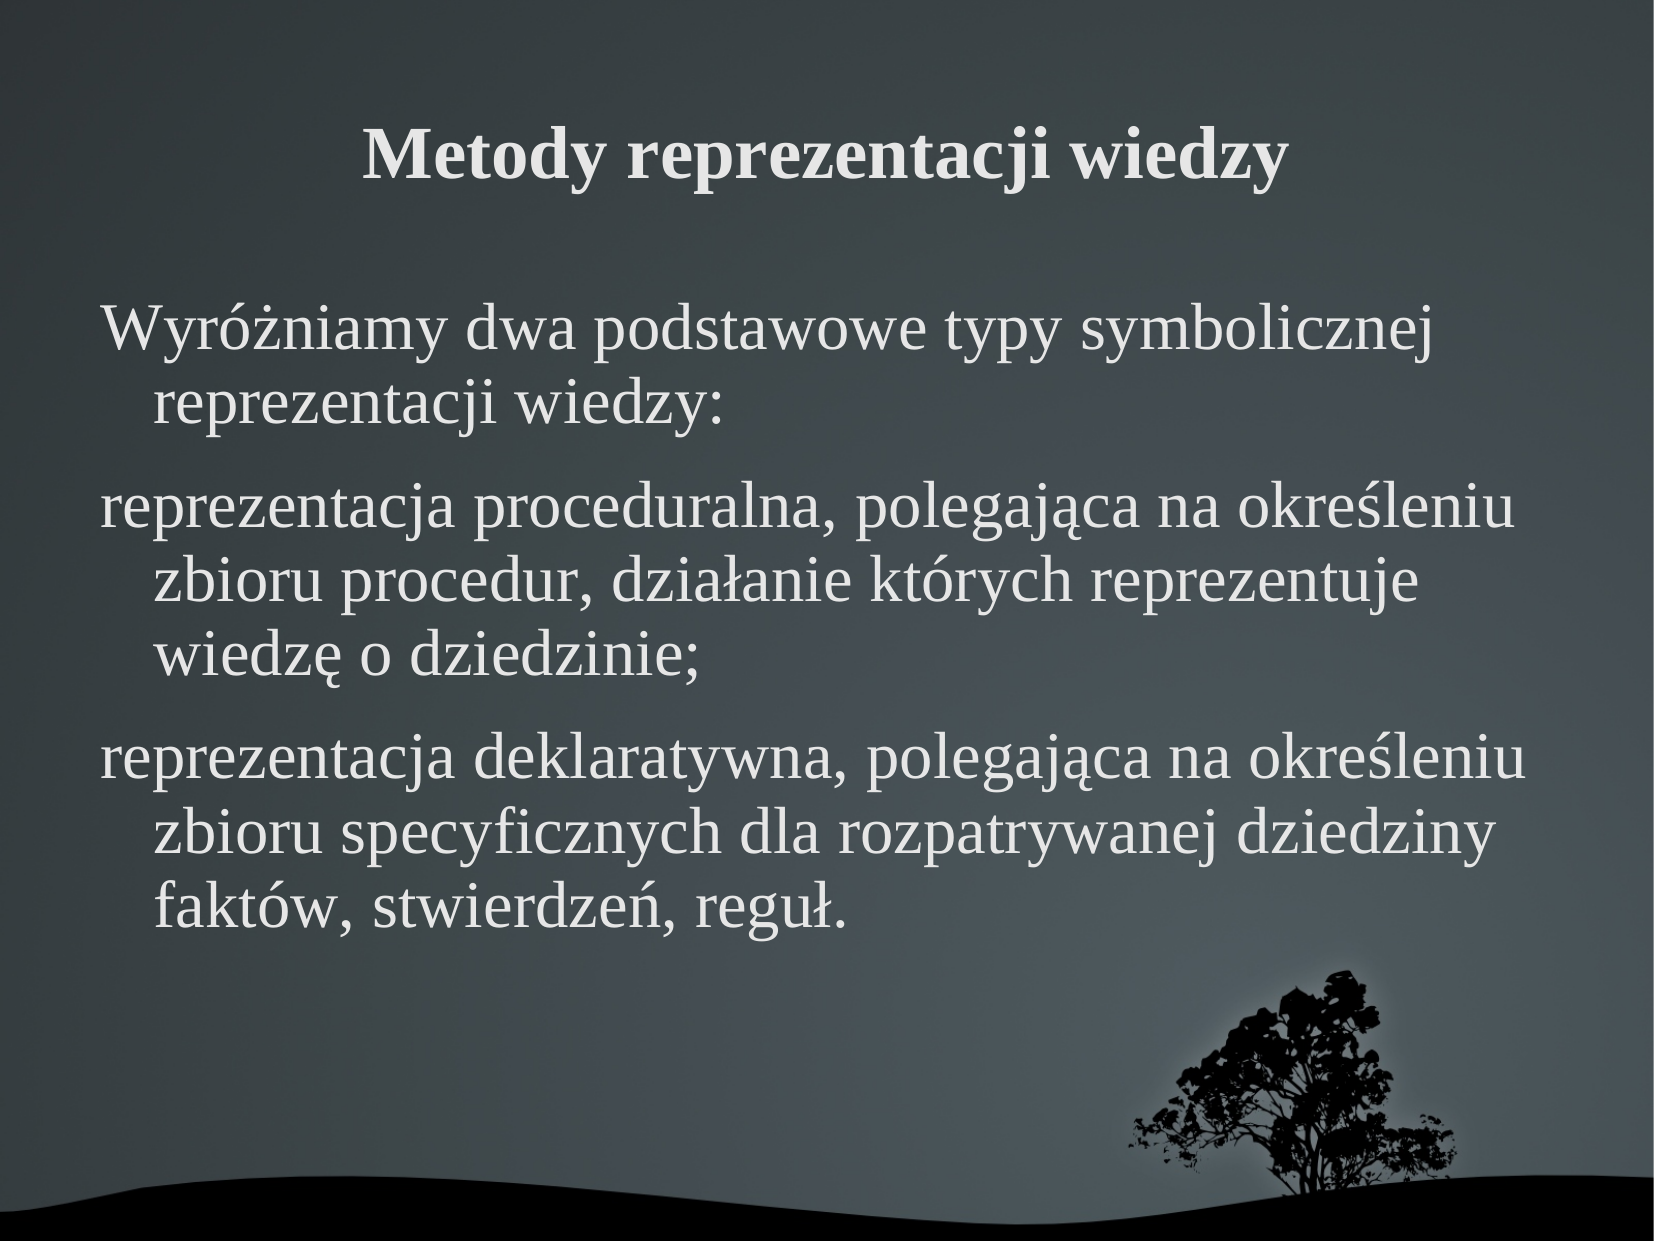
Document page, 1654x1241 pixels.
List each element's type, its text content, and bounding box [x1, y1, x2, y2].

title Metody reprezentacji wiedzy [82, 56, 1571, 250]
picture [0, 0, 1654, 1241]
list Wyróżniamy dwa podstawowe typy symbolicznej reprezentacji wiedzy: reprezentacja proceduralna, polegająca na określeniu zbioru procedur, działanie których reprezentuje wiedzę o dziedzinie; reprezentacja deklaratywna, polegająca na określeniu zbioru specyficznych dla rozpatrywanej dziedziny faktów, stwierdzeń, reguł. [82, 290, 1571, 1217]
